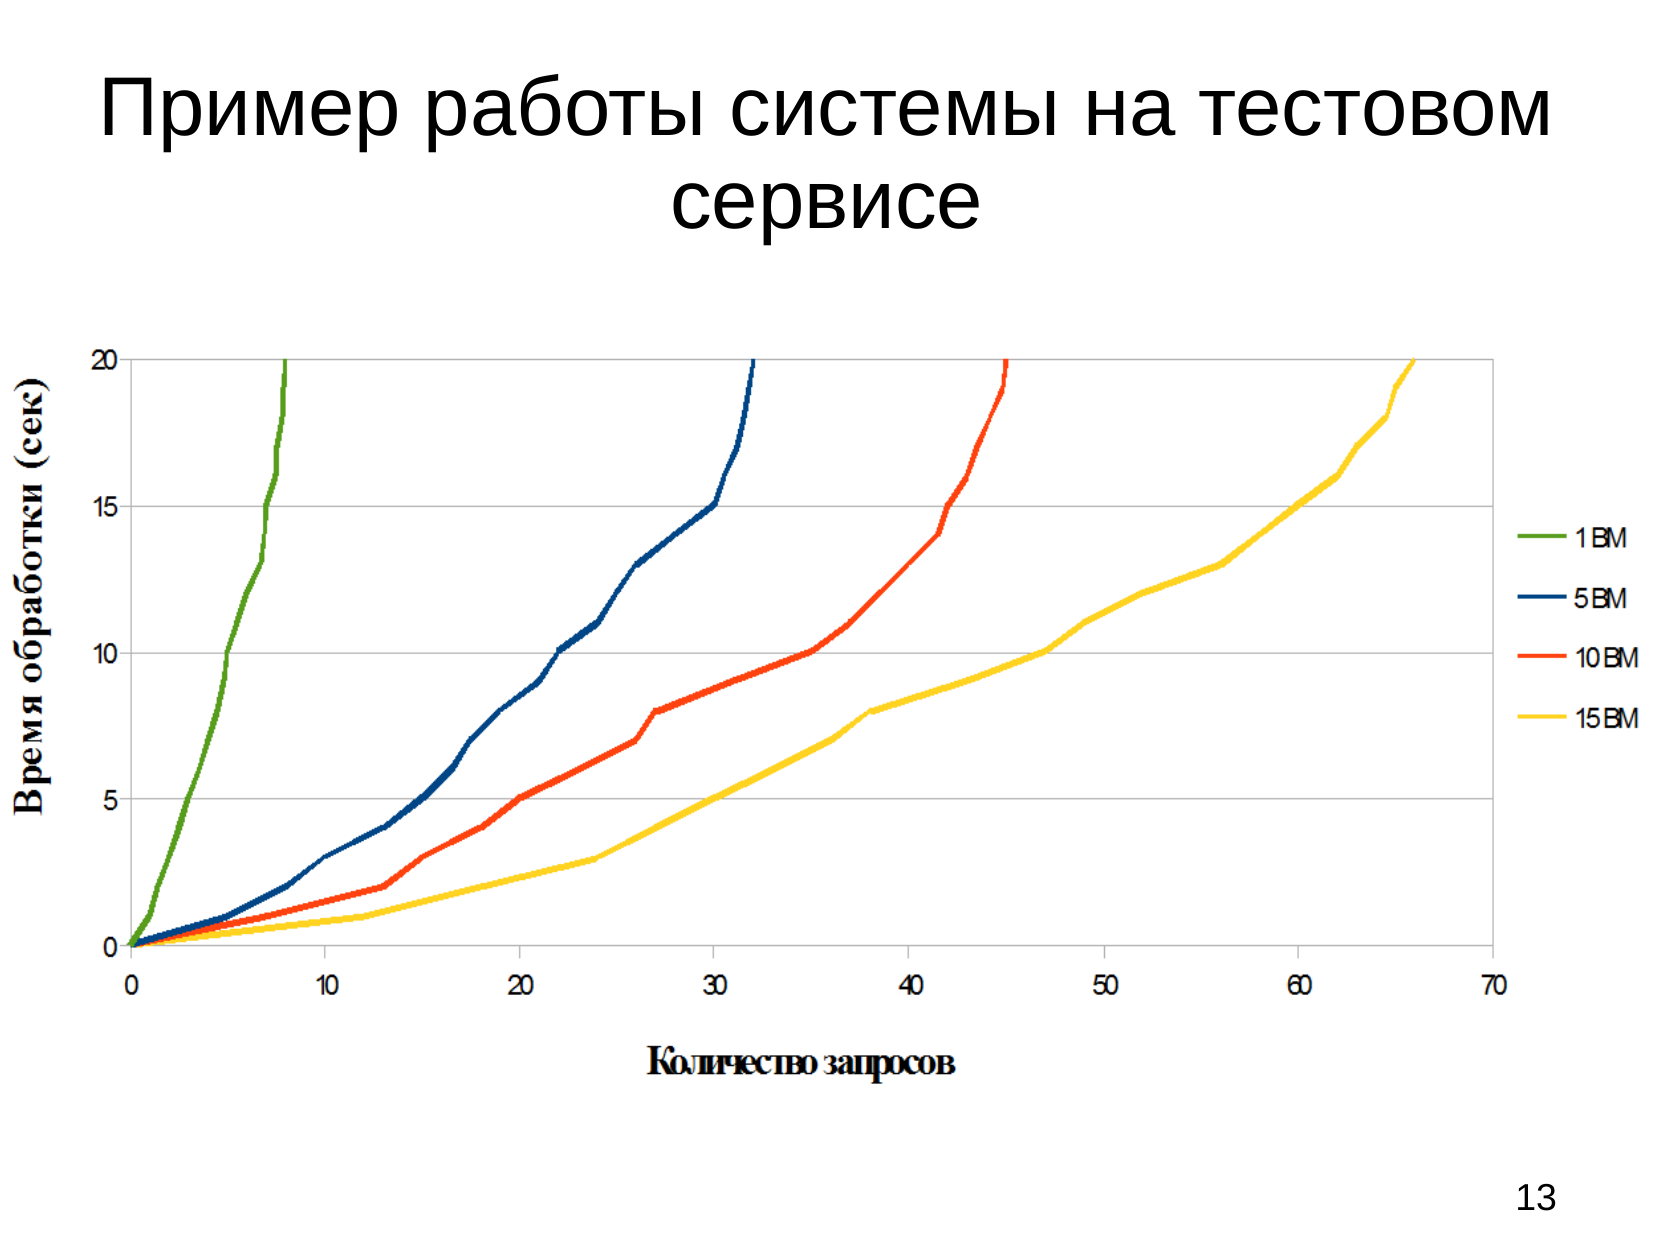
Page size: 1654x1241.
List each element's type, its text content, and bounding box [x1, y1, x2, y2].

text_box <номер> [1509, 1169, 1654, 1241]
picture [2, 328, 1654, 1100]
title Пример работы системы на тестовом сервисе [0, 49, 1654, 257]
